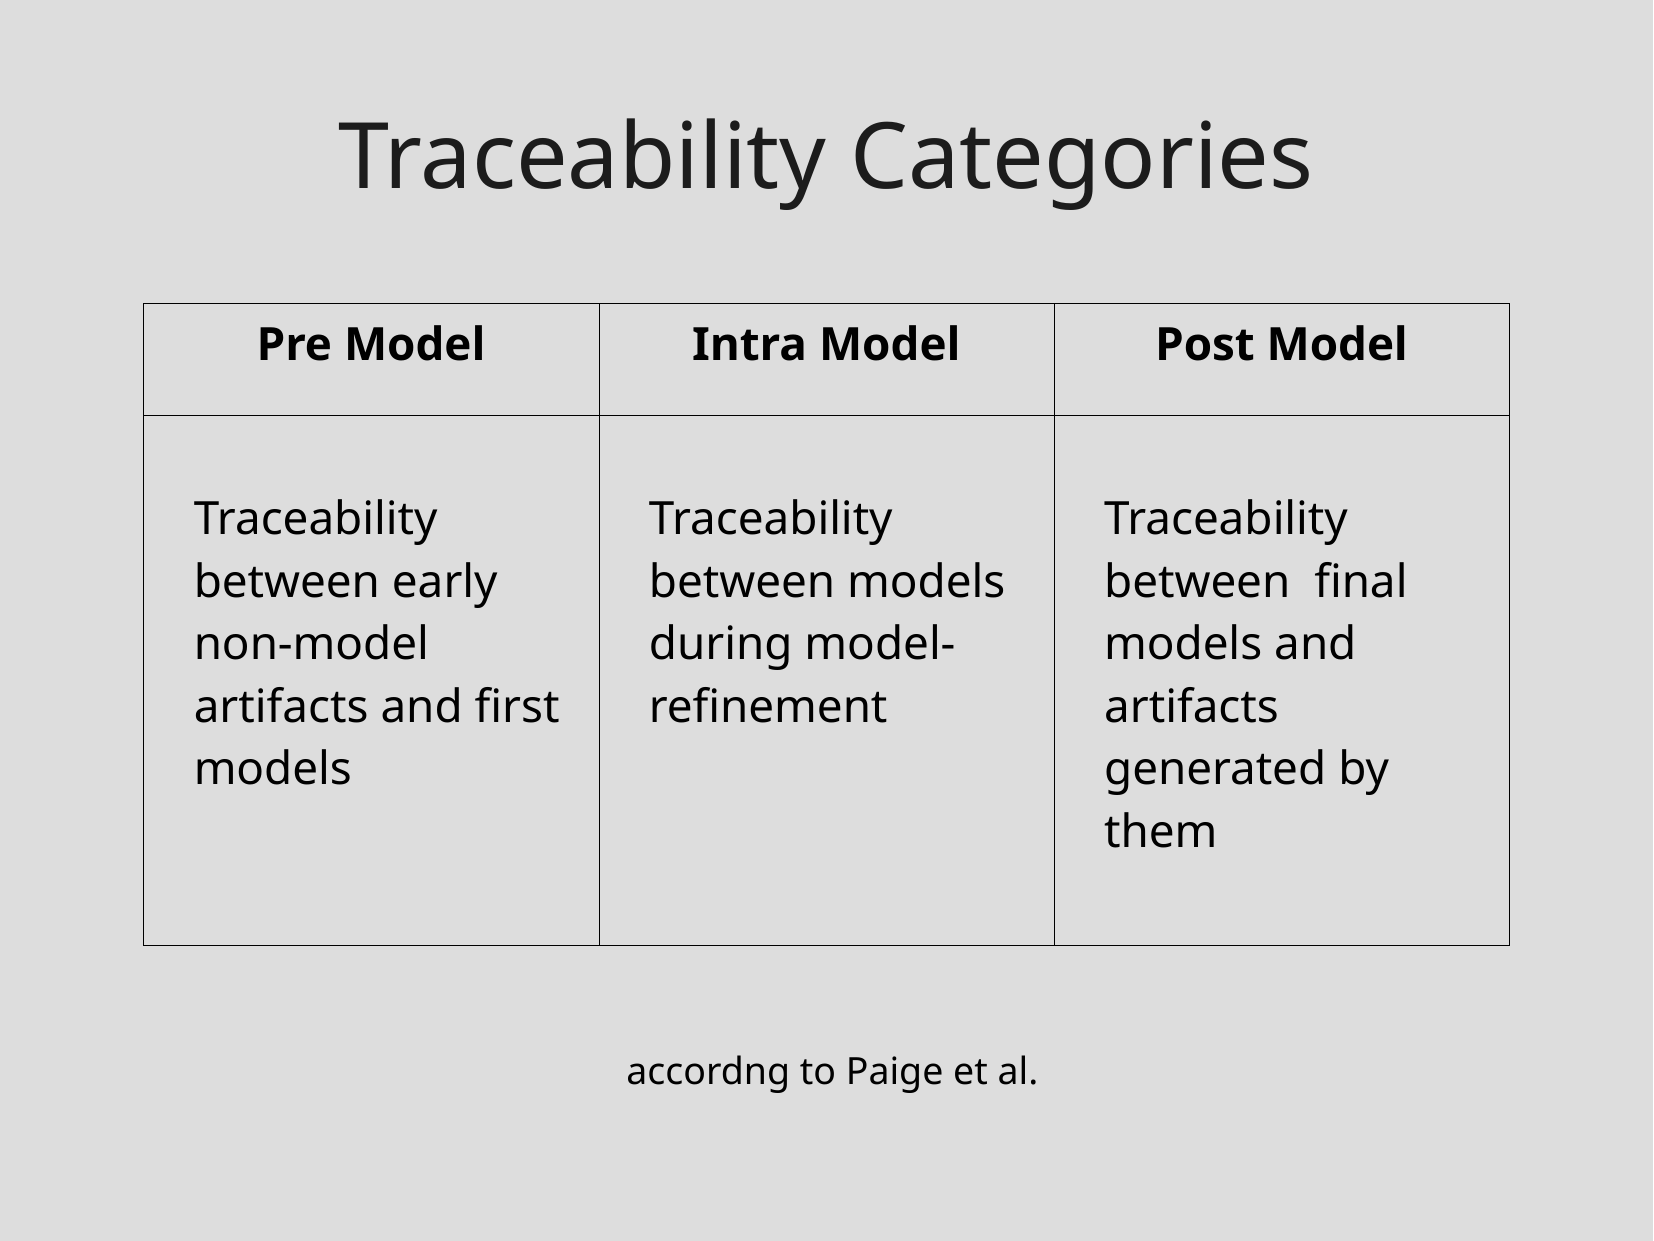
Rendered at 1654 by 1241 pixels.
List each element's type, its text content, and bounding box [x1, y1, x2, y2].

table_header Post Model [1055, 304, 1509, 415]
table_cell Traceability between models during model-refinement [600, 416, 1054, 945]
table_cell Traceability between final models and artifacts generated by them [1055, 416, 1509, 945]
text_box accordng to Paige et al. [420, 1037, 1246, 1096]
title Traceability Categories [82, 49, 1571, 257]
table_cell Traceability between early non-model artifacts and first models [144, 416, 599, 945]
table_header Intra Model [600, 304, 1054, 415]
table_header Pre Model [144, 304, 599, 415]
